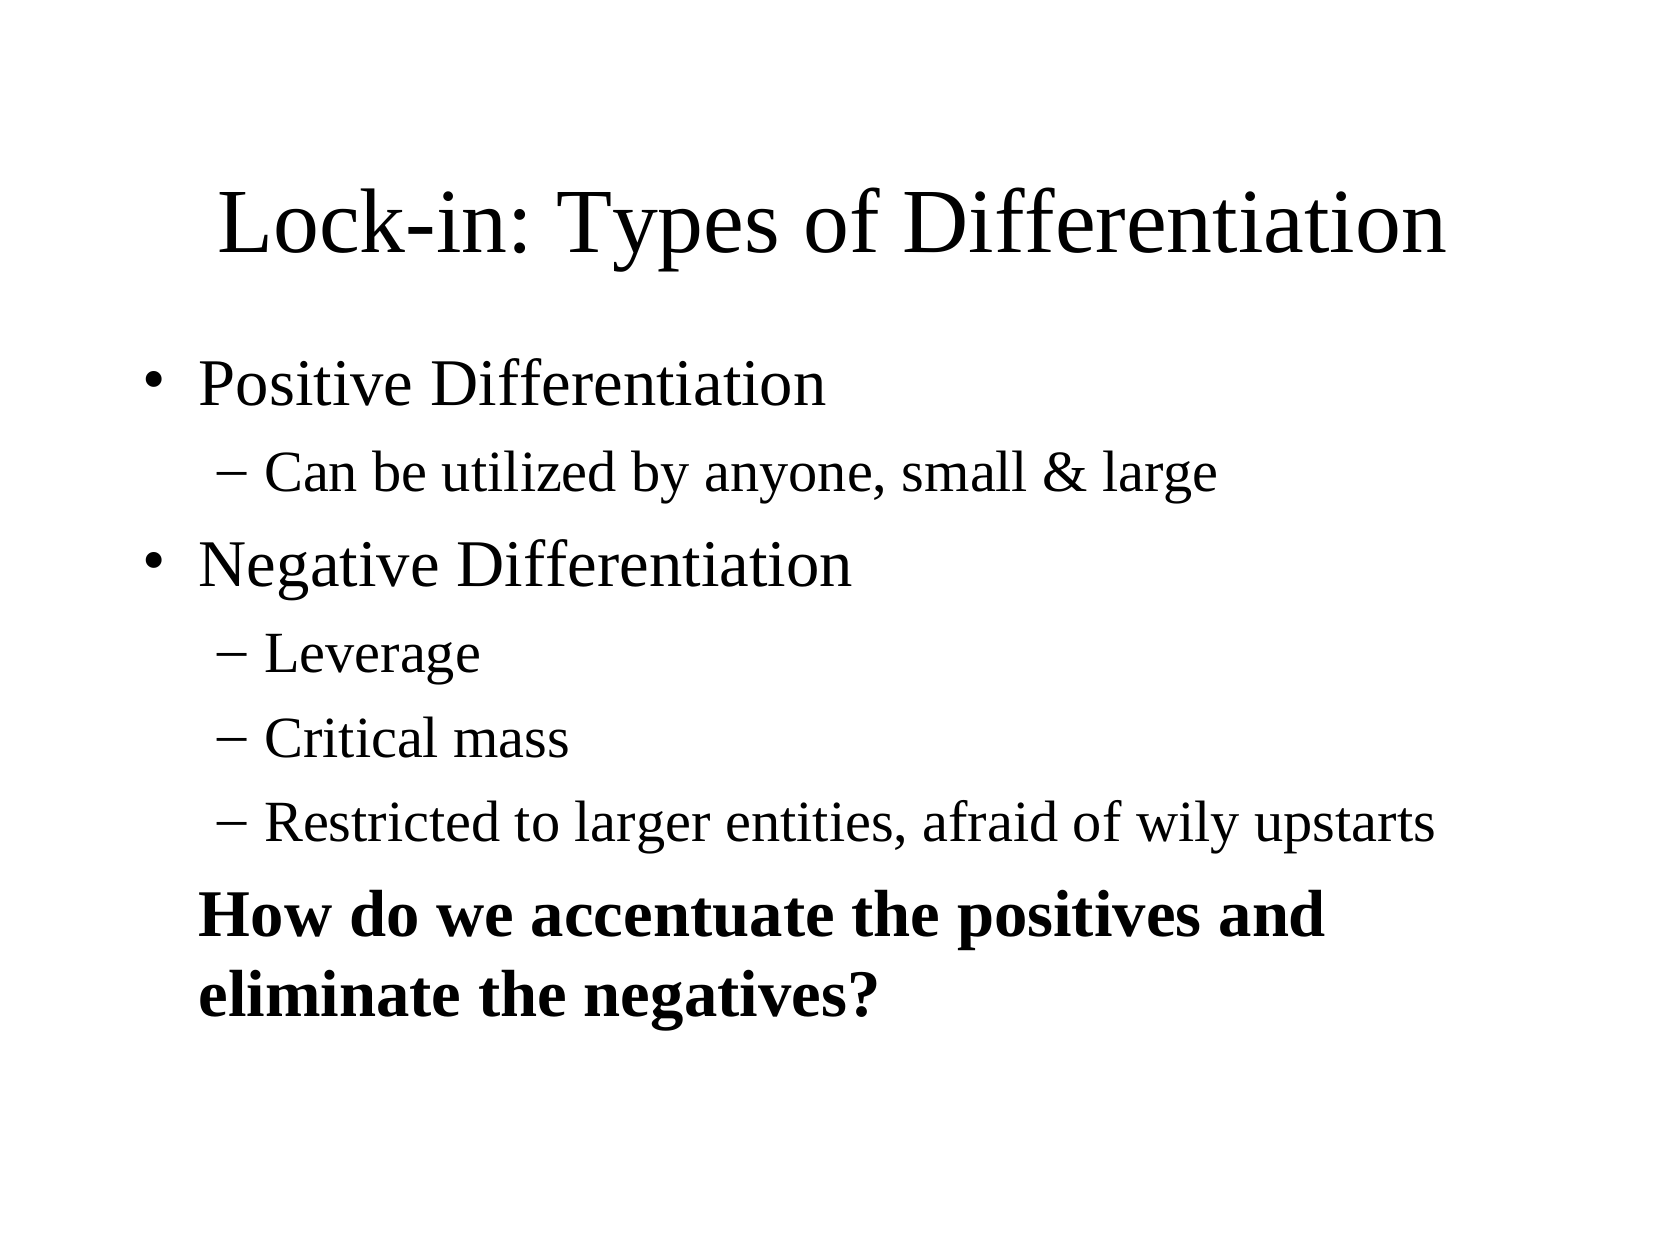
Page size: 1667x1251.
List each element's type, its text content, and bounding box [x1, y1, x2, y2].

list Positive Differentiation Can be utilized by anyone, small & large Negative Differentiation Leverage Critical mass Restricted to larger entities, afraid of wily upstarts How do we accentuate the positives and eliminate the negatives? [127, 331, 1545, 1200]
title Lock-in: Types of Differentiation [124, 110, 1542, 320]
